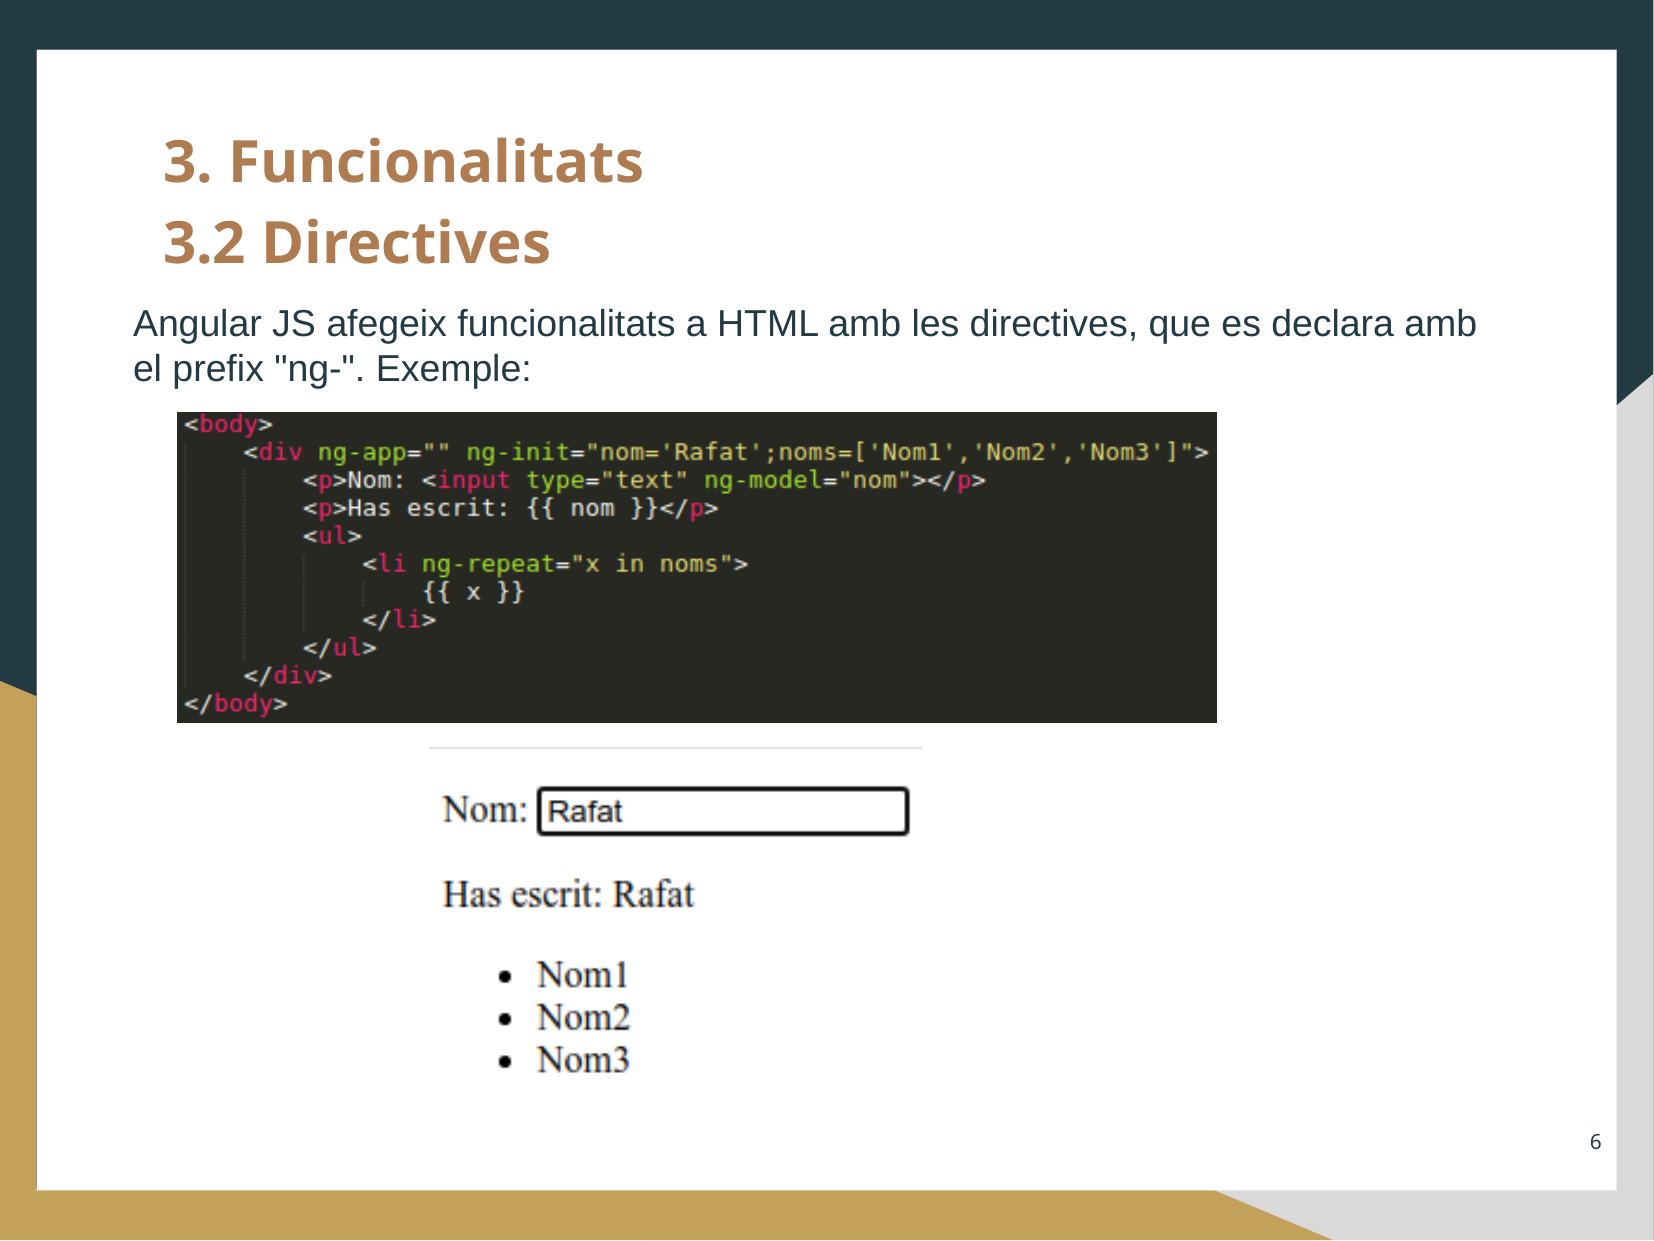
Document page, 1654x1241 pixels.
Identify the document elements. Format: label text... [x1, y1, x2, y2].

slide_number <número> [1517, 1095, 1617, 1191]
picture [429, 747, 922, 1099]
picture [177, 412, 1217, 723]
title 3. Funcionalitats 3.2 Directives [148, 98, 1418, 189]
list Angular JS afegeix funcionalitats a HTML amb les directives, que es declara amb el prefix "ng-". Exemple: [118, 283, 1506, 1092]
